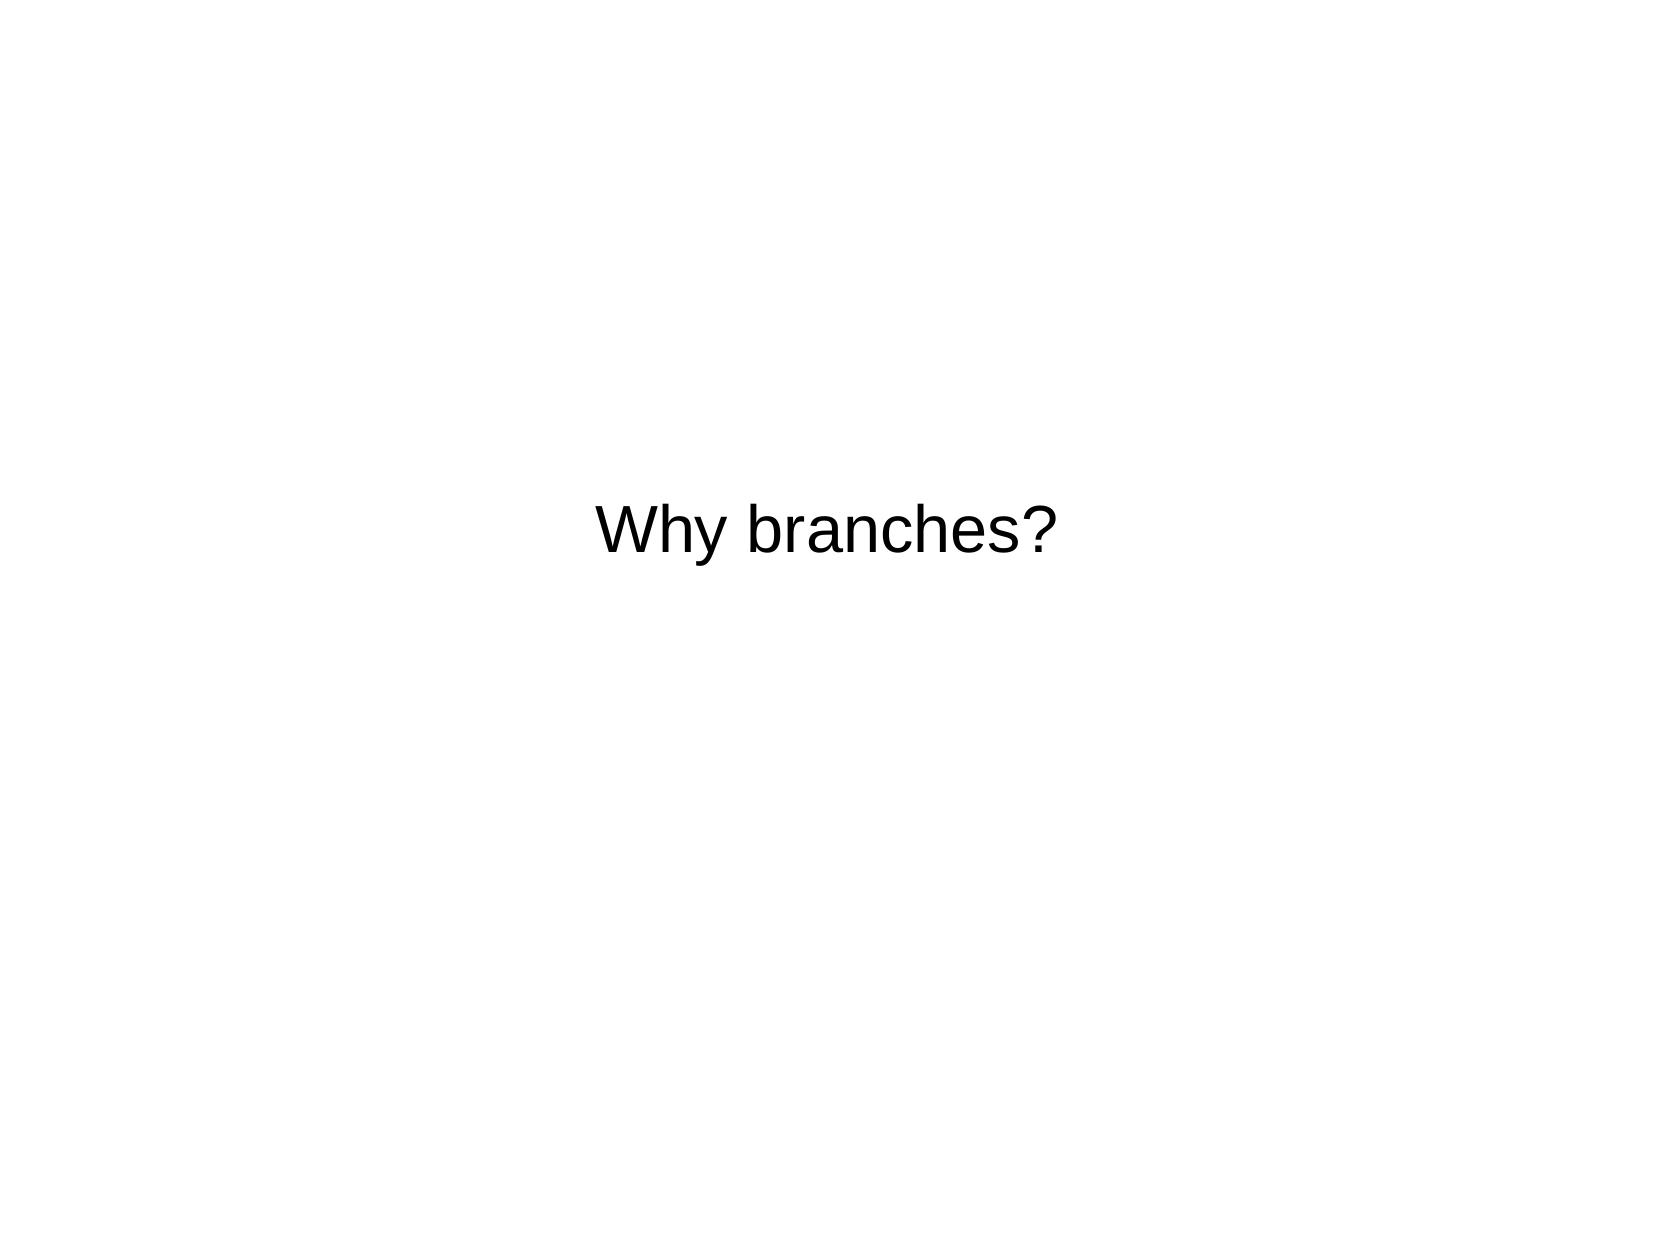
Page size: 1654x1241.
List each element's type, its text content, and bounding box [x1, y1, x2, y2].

subtitle Why branches? [82, 49, 1571, 1010]
